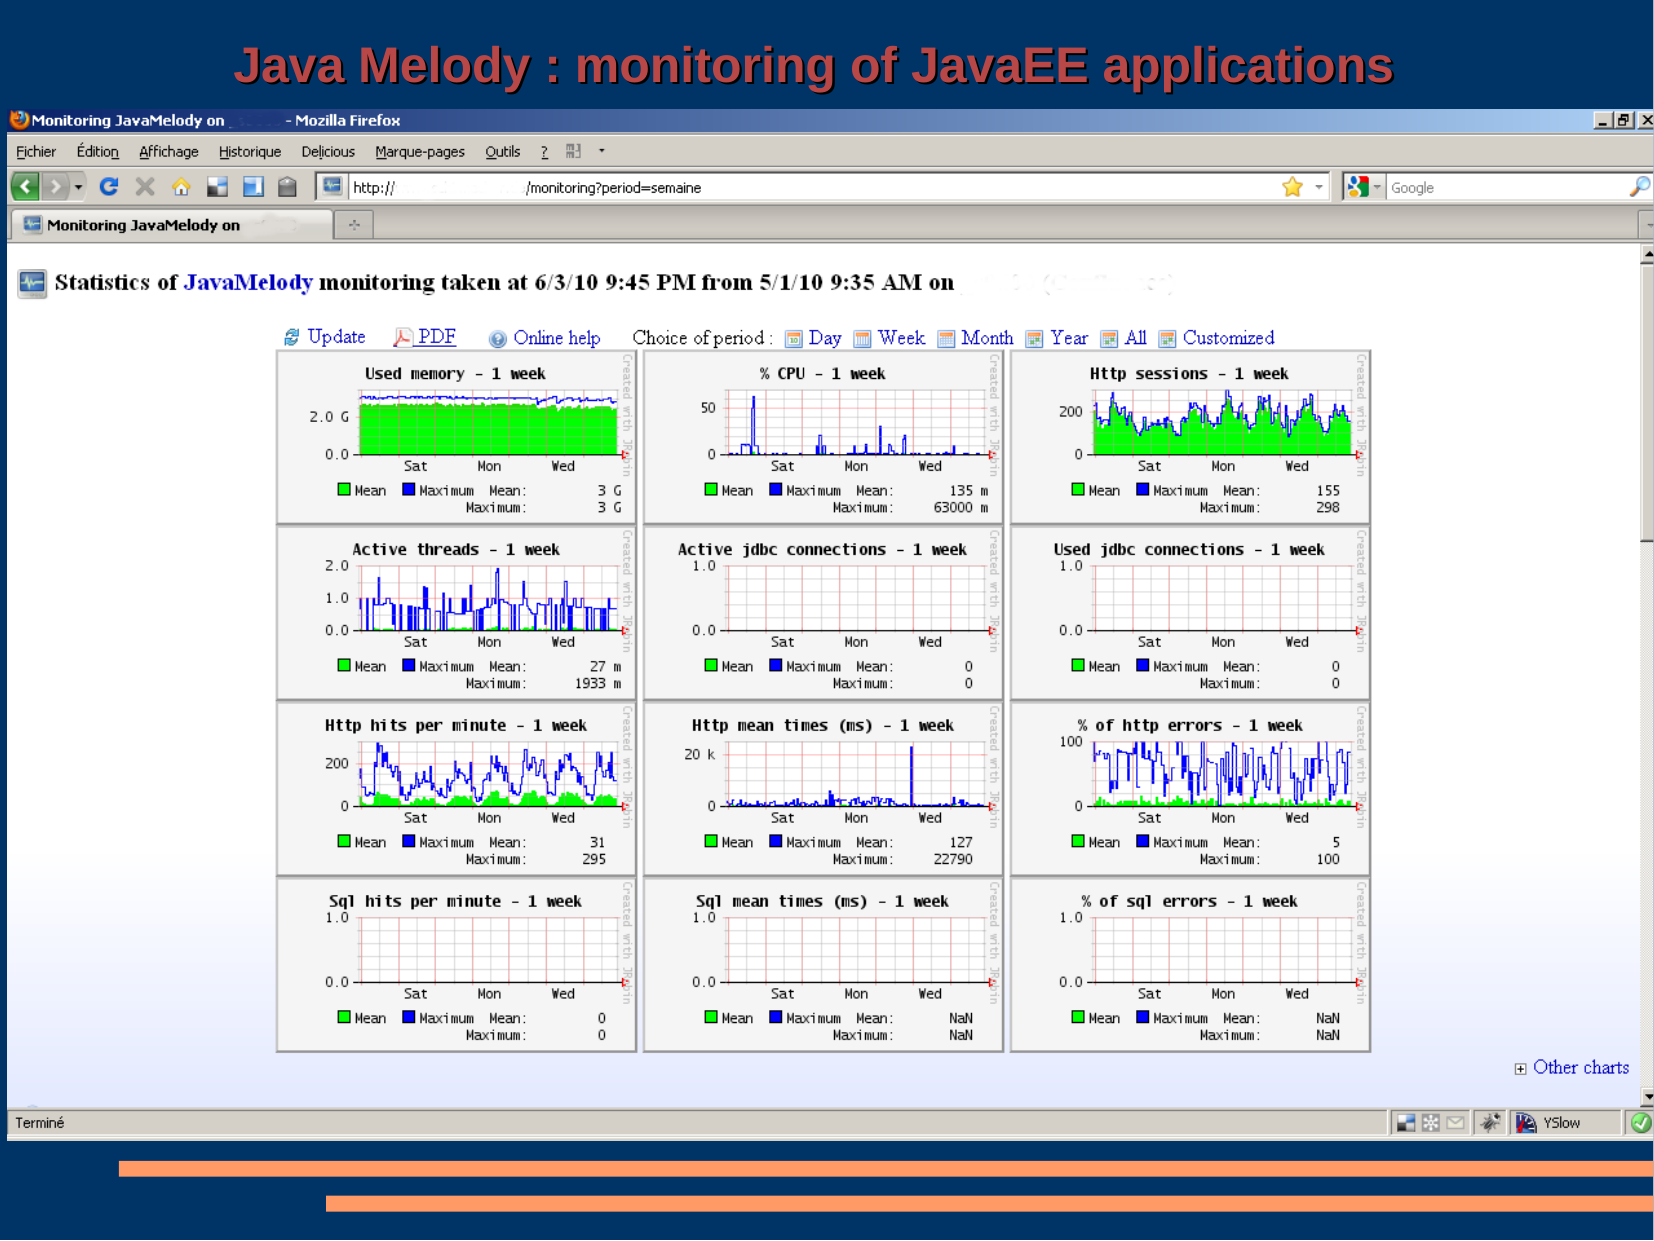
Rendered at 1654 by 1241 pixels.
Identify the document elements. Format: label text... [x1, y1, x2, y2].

picture [7, 109, 1654, 1141]
text_box Java Melody : monitoring of JavaEE applications [218, 29, 1430, 109]
